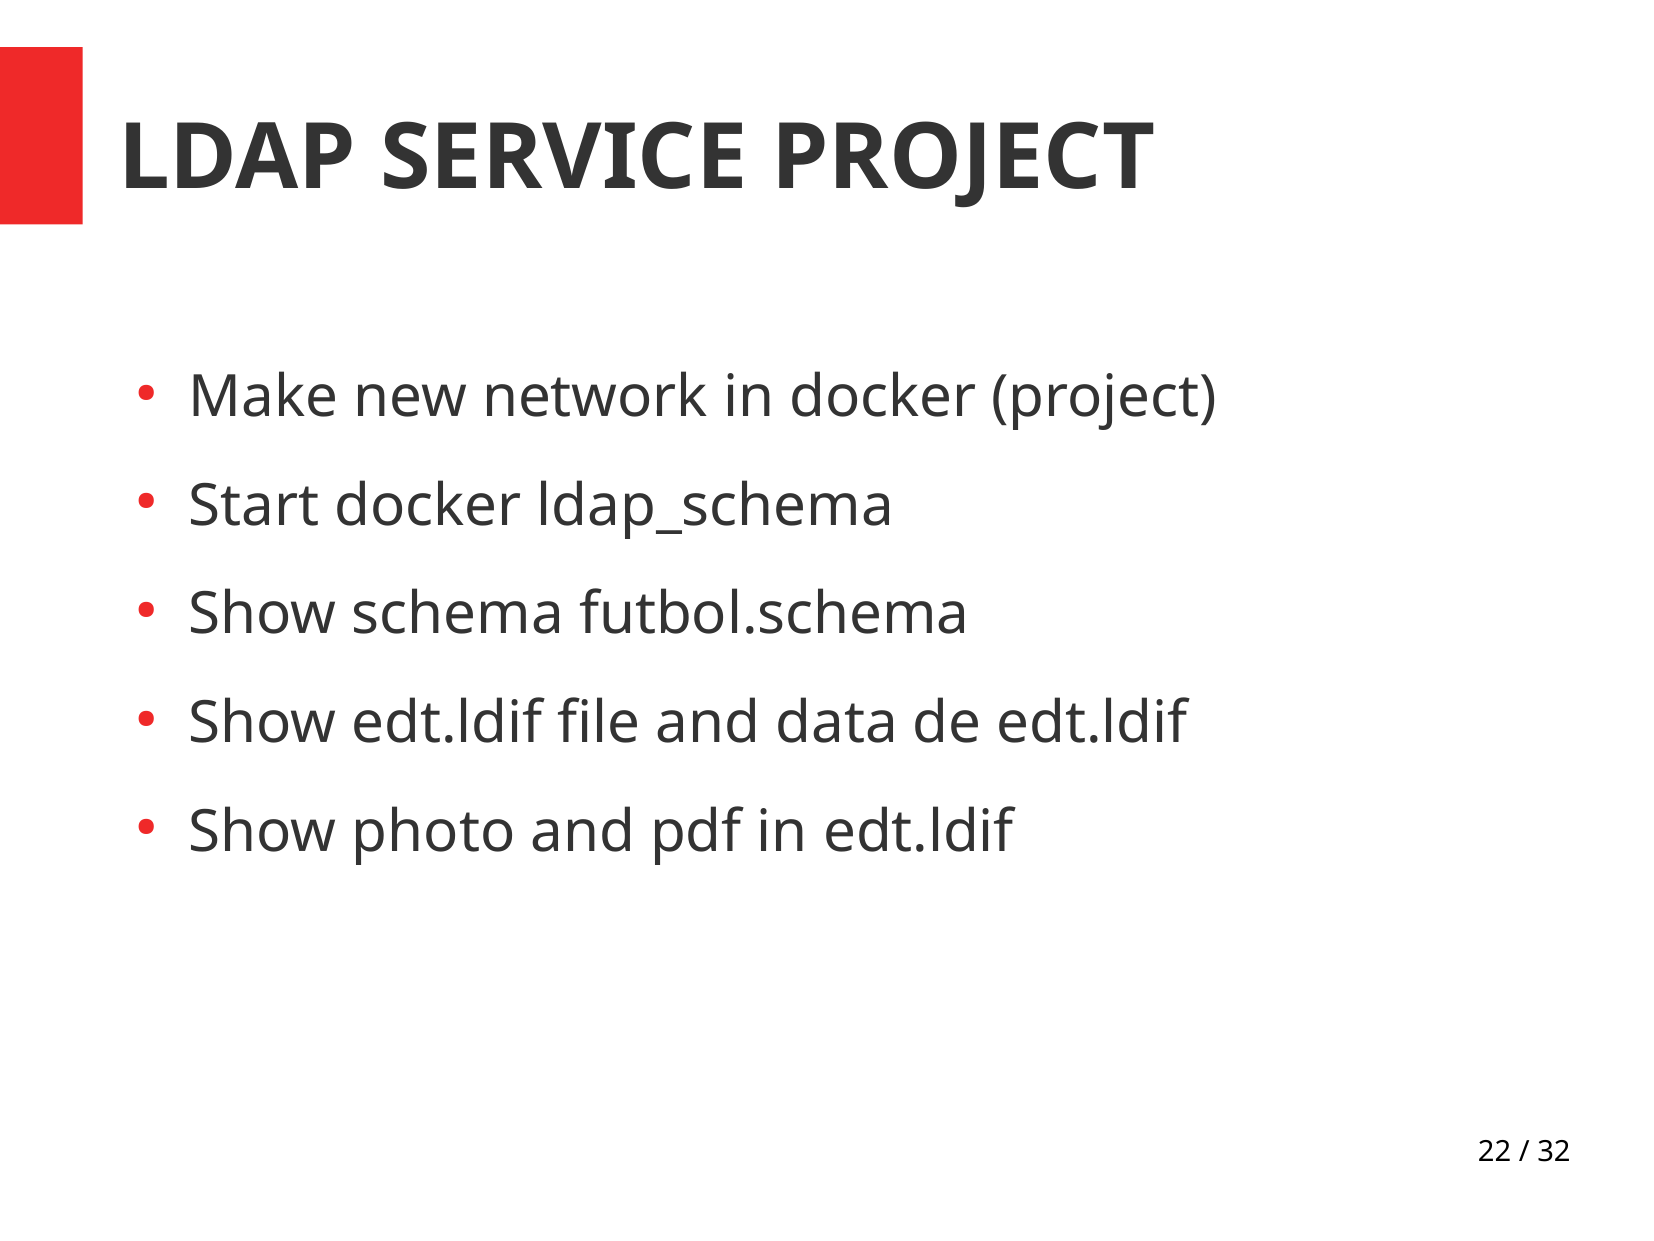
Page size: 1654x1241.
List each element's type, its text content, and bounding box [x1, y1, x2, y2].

list Make new network in docker (project) Start docker ldap_schema Show schema futbol.schema Show edt.ldif file and data de edt.ldif Show photo and pdf in edt.ldif [118, 354, 1536, 1074]
title LDAP SERVICE PROJECT [118, 49, 1571, 257]
